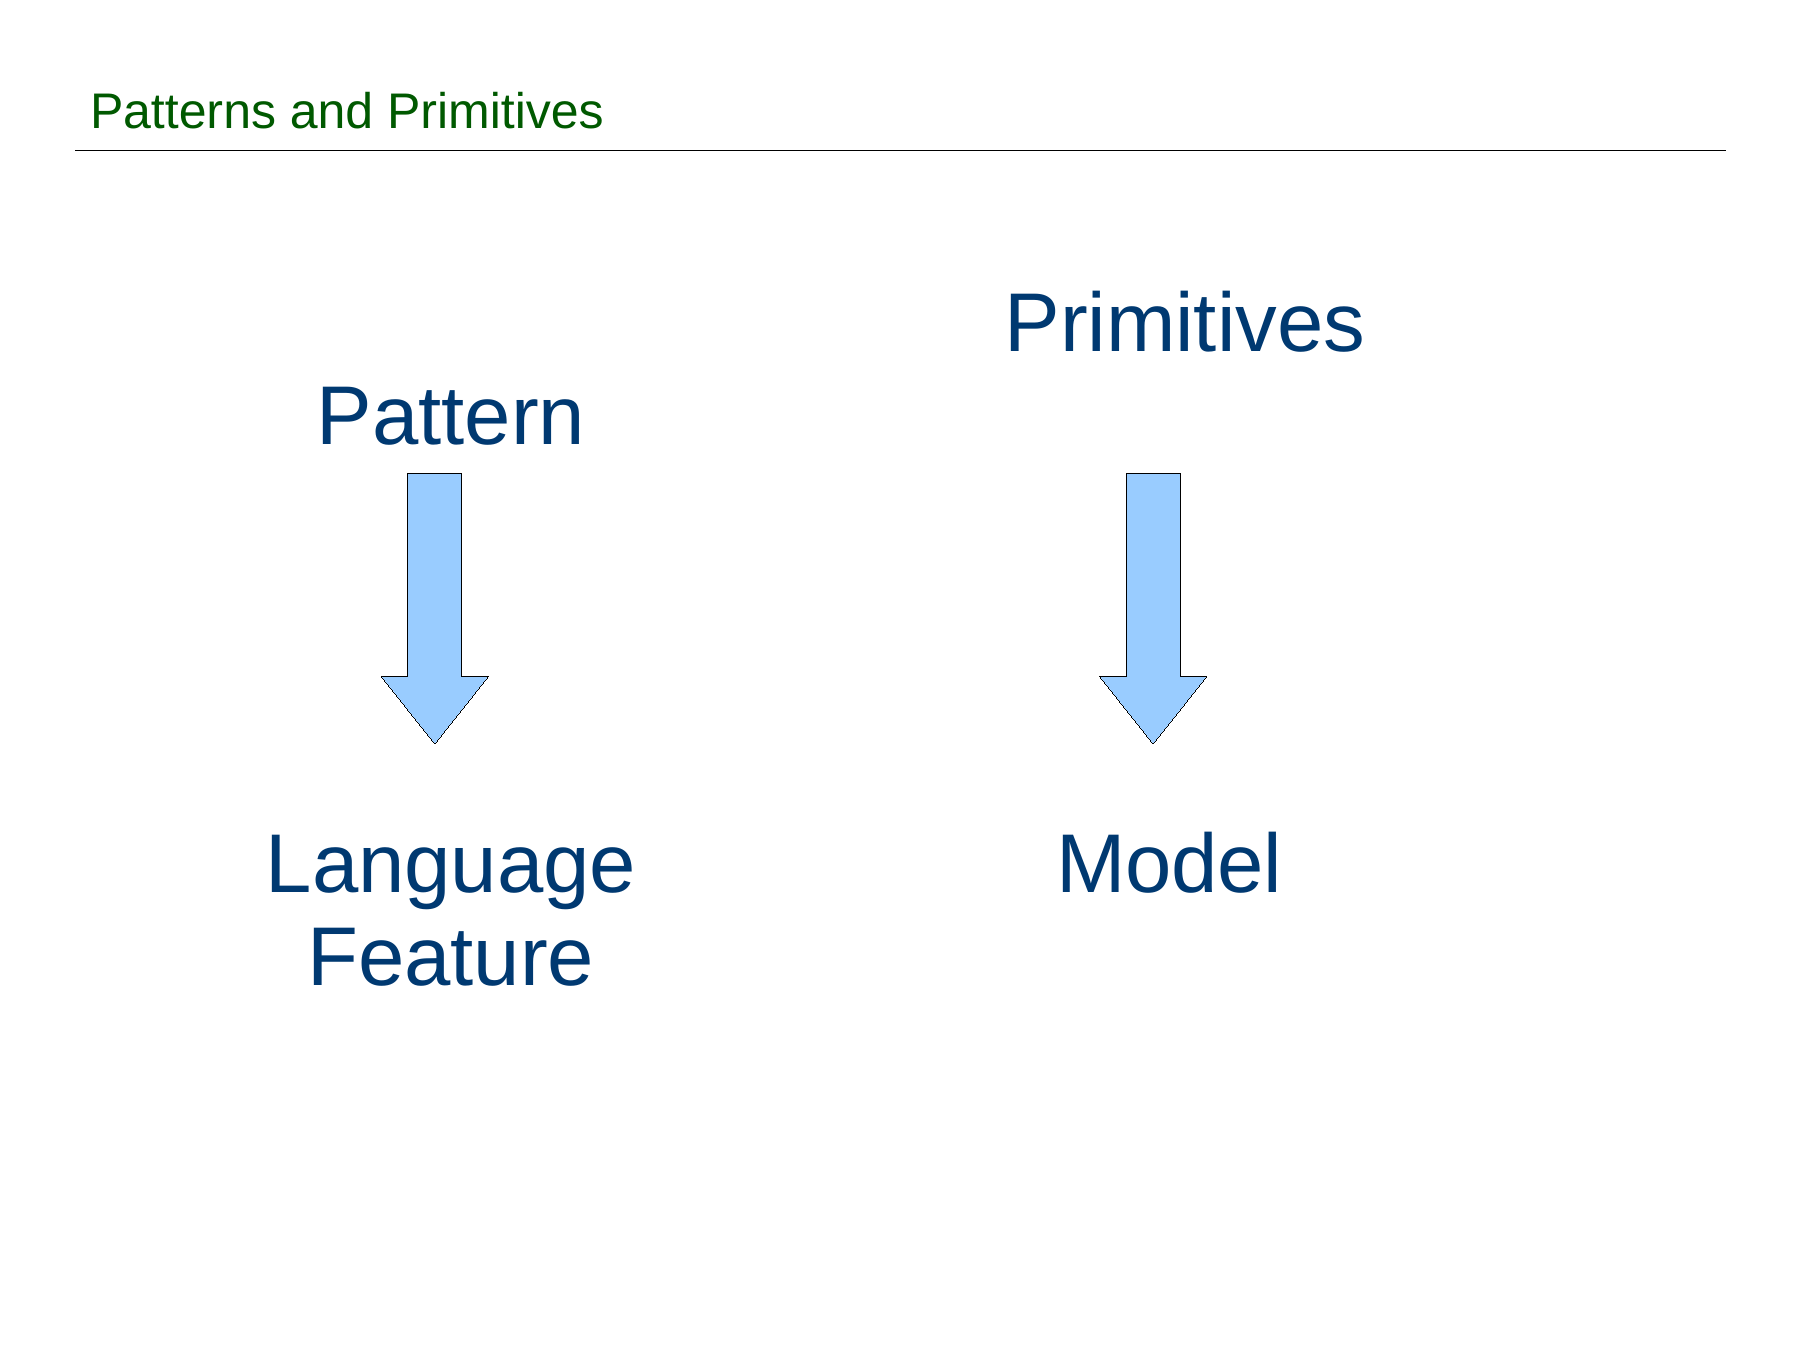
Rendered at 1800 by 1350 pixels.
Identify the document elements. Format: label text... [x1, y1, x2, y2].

text_box Language Feature [180, 810, 722, 1012]
text_box [381, 473, 489, 744]
text_box Pattern [180, 269, 722, 546]
text_box Model [898, 810, 1441, 919]
text_box Primitives [906, 269, 1441, 540]
title Patterns and Primitives [90, 38, 1710, 147]
text_box [1099, 473, 1207, 744]
